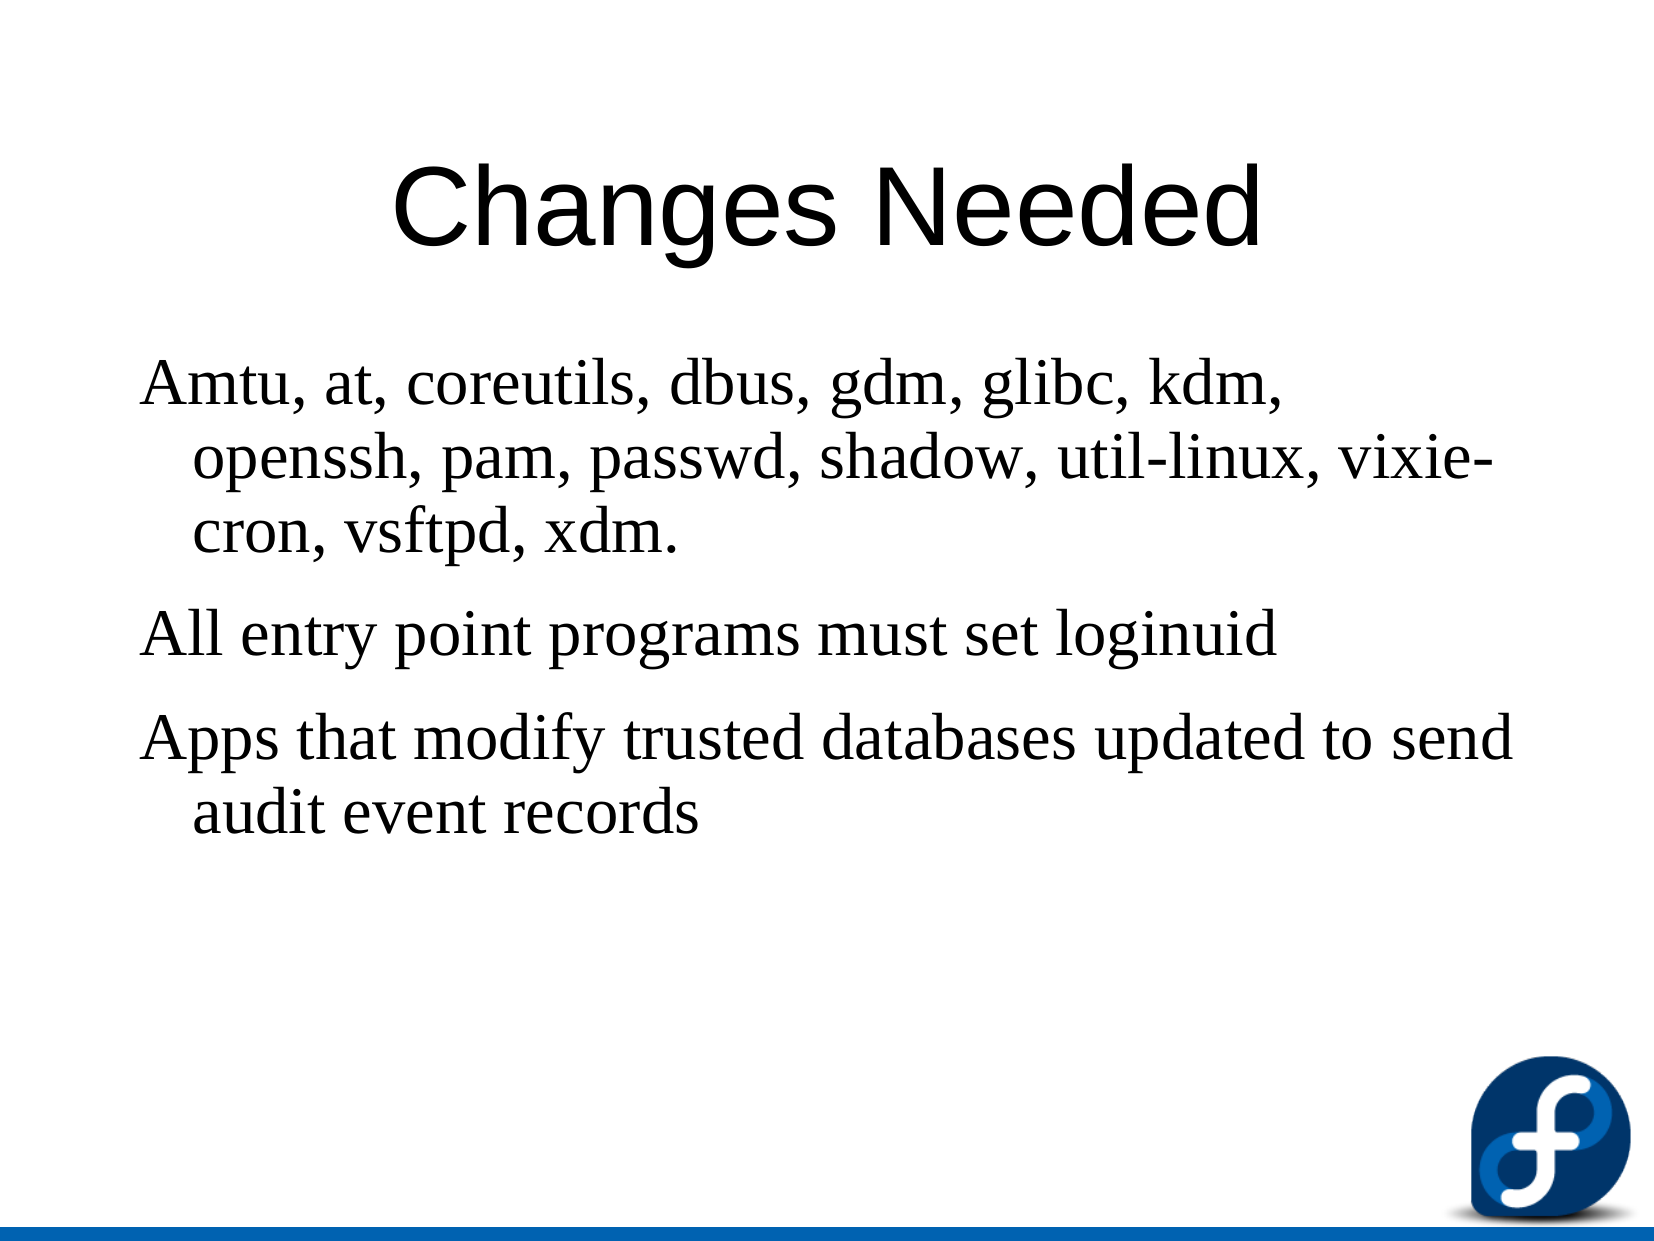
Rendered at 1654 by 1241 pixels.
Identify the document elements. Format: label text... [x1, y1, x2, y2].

list Amtu, at, coreutils, dbus, gdm, glibc, kdm, openssh, pam, passwd, shadow, util-linux, vixie-cron, vsftpd, xdm. All entry point programs must set loginuid Apps that modify trusted databases updated to send audit event records [121, 344, 1534, 1127]
picture [1438, 1055, 1645, 1229]
title Changes Needed [121, 102, 1534, 310]
